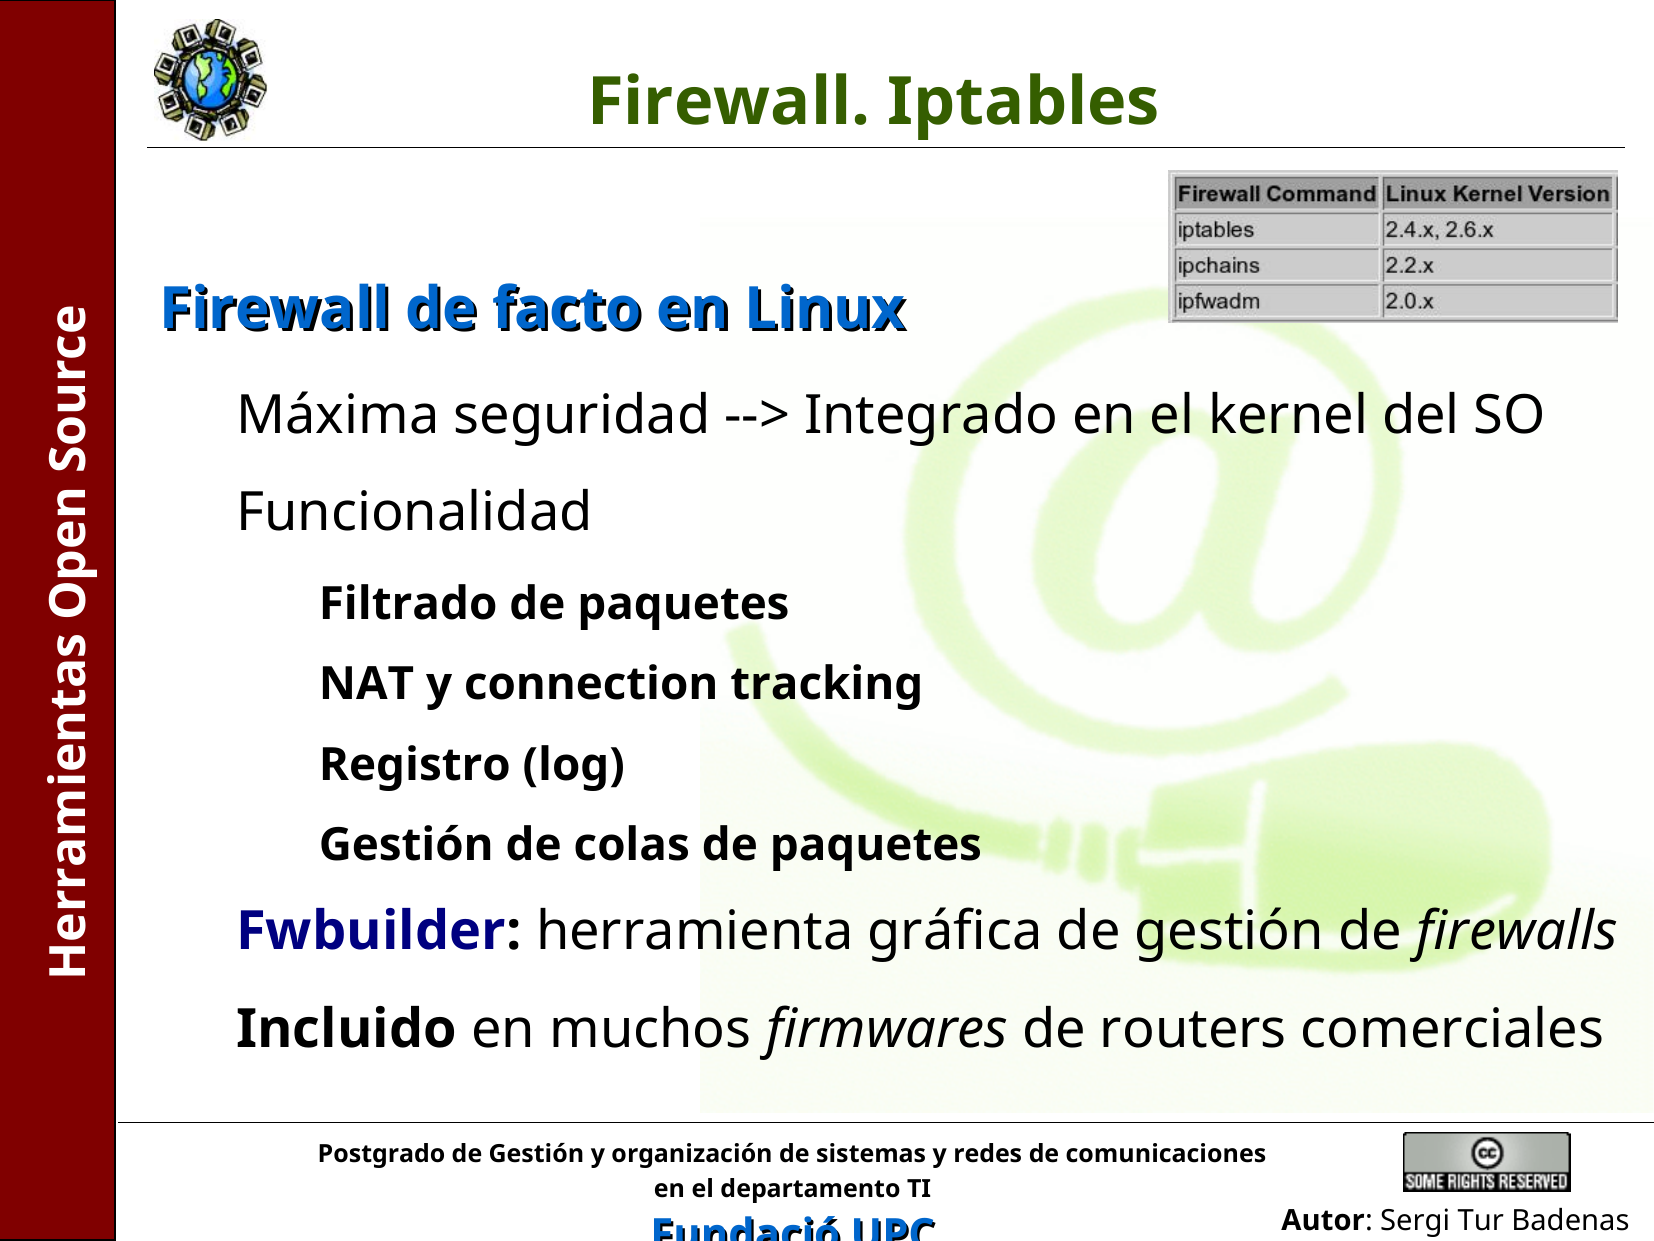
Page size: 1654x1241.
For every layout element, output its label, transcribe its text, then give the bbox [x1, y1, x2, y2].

picture [700, 170, 1654, 1113]
title Firewall. Iptables [129, 49, 1619, 148]
picture [1403, 1132, 1571, 1192]
picture [154, 19, 268, 49]
list Firewall de facto en Linux Máxima seguridad --> Integrado en el kernel del SO Funcionalidad Filtrado de paquetes NAT y connection tracking Registro (log) Gestión de colas de paquetes Fwbuilder: herramienta gráfica de gestión de firewalls Incluido en muchos firmwares de routers comerciales [141, 266, 1630, 1102]
